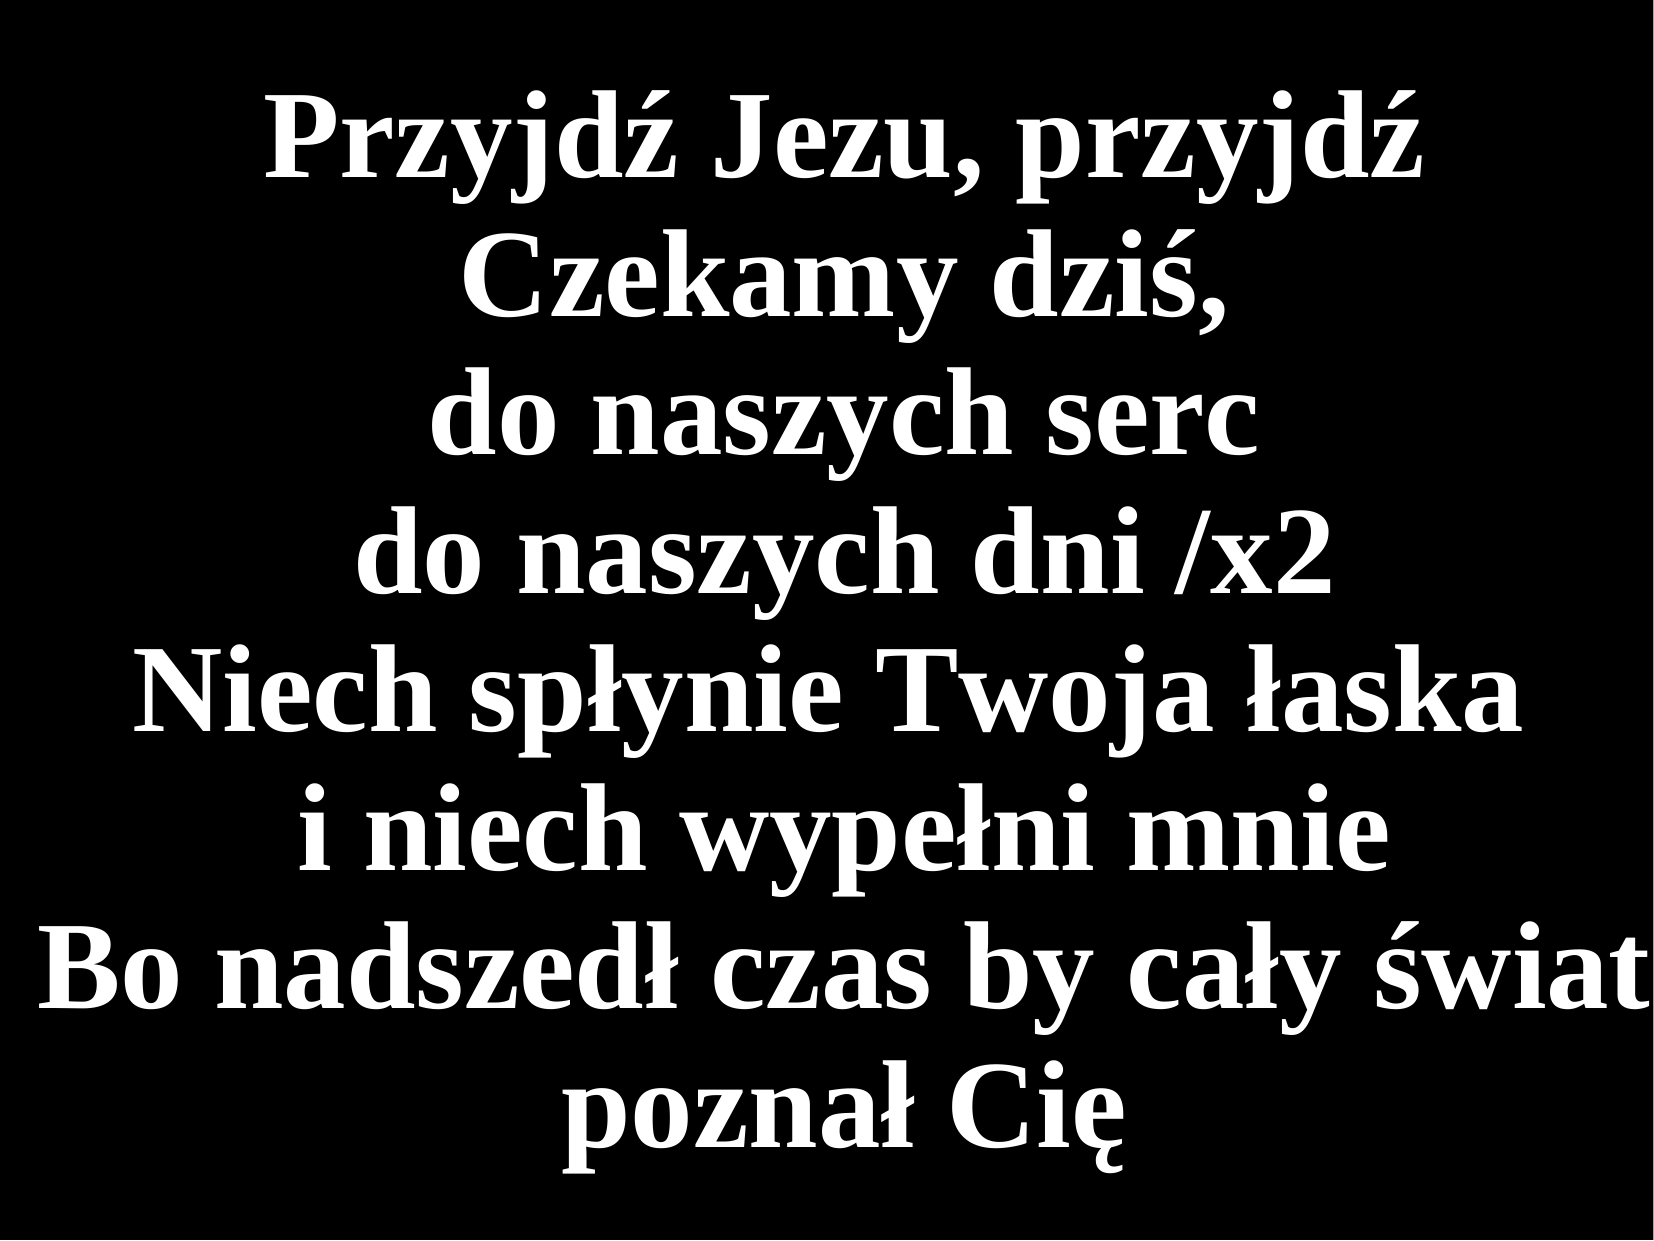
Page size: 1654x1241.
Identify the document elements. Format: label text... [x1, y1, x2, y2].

subtitle Przyjdź Jezu, przyjdź Czekamy dziś, do naszych serc do naszych dni /x2 Niech spłynie Twoja łaska i niech wypełni mnie Bo nadszedł czas by cały świat poznał Cię [0, 0, 1654, 1241]
